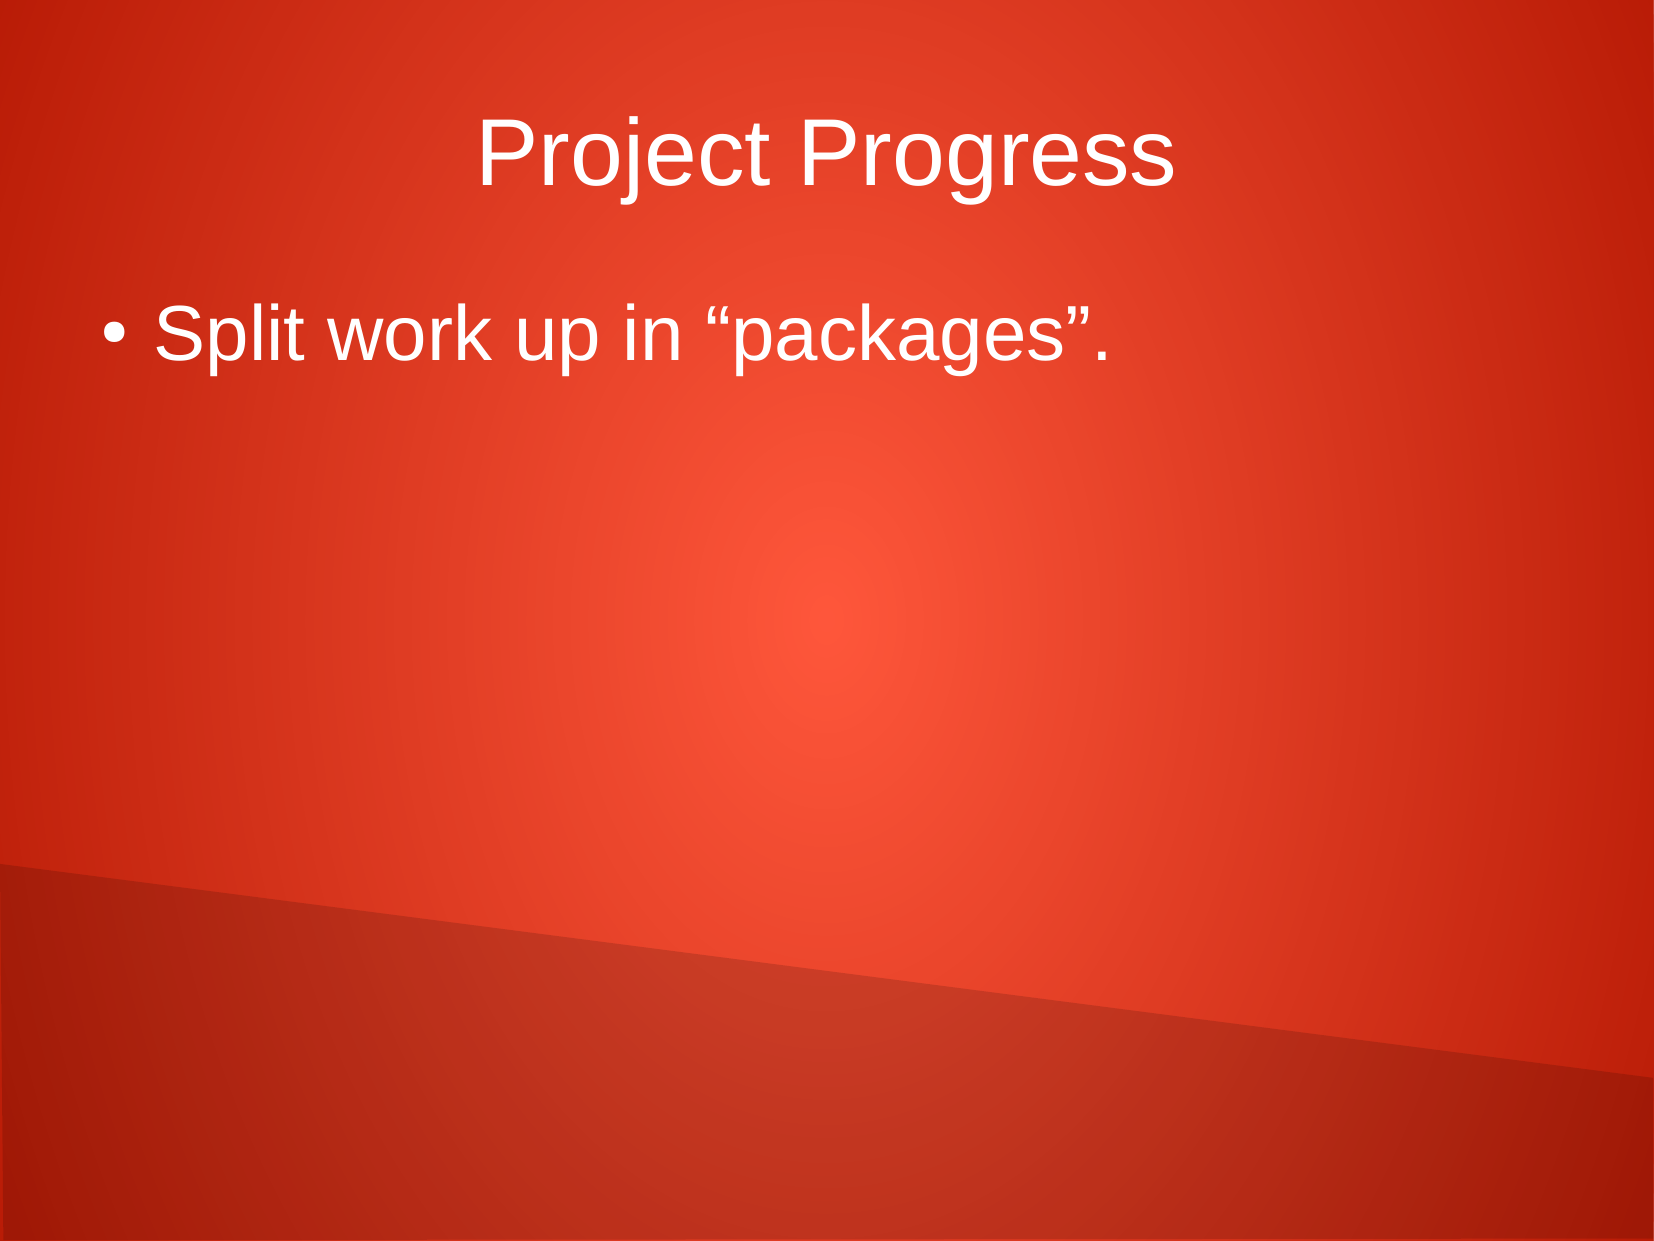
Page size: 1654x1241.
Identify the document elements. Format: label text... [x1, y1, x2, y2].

title Project Progress [82, 49, 1571, 257]
list Split work up in “packages”. [82, 290, 1571, 1010]
